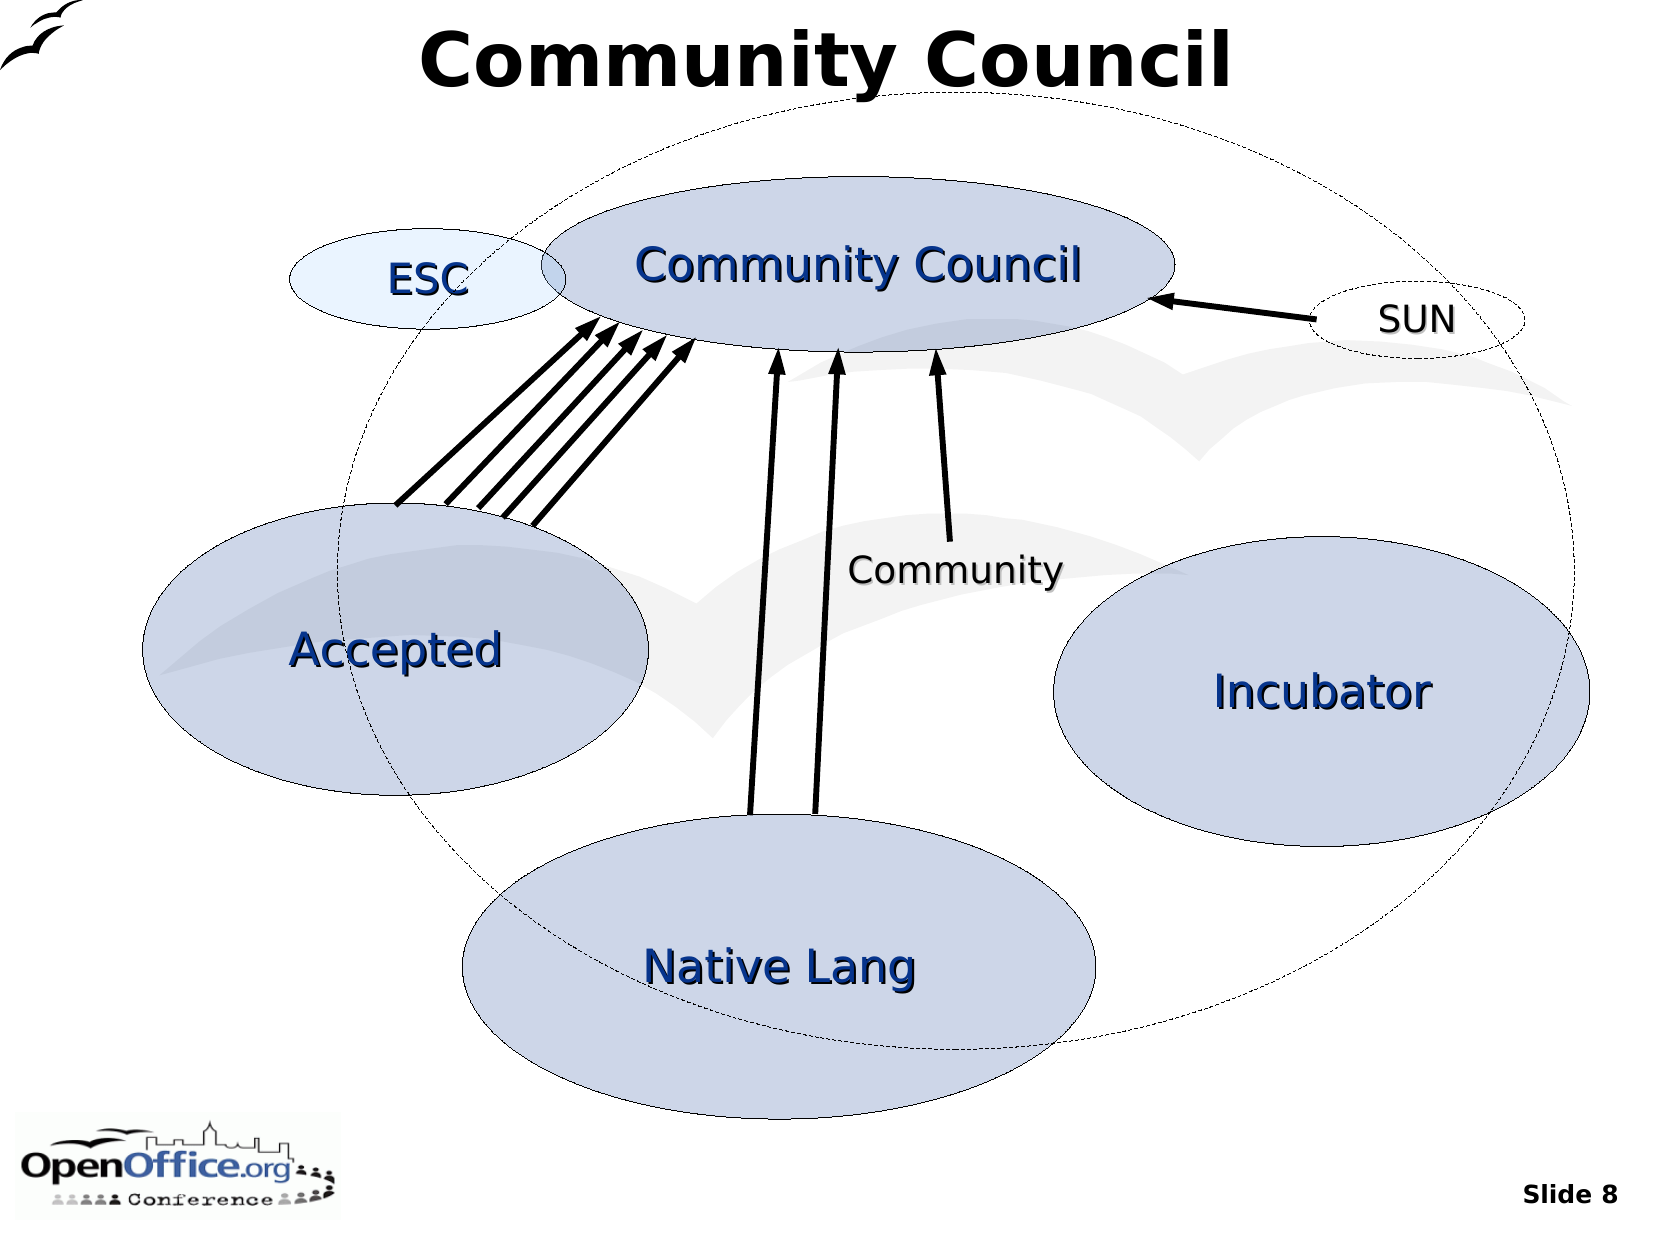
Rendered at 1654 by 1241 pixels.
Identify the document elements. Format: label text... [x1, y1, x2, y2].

text_box Community [337, 92, 1575, 1050]
text_box Accepted [142, 506, 409, 796]
title Community Council [0, 0, 1654, 121]
text_box Incubator [1490, 632, 1590, 813]
text_box Native Lang [462, 895, 1053, 1120]
picture [15, 1112, 341, 1220]
text_box ESC [289, 228, 510, 330]
text_box SUN [1451, 283, 1525, 344]
